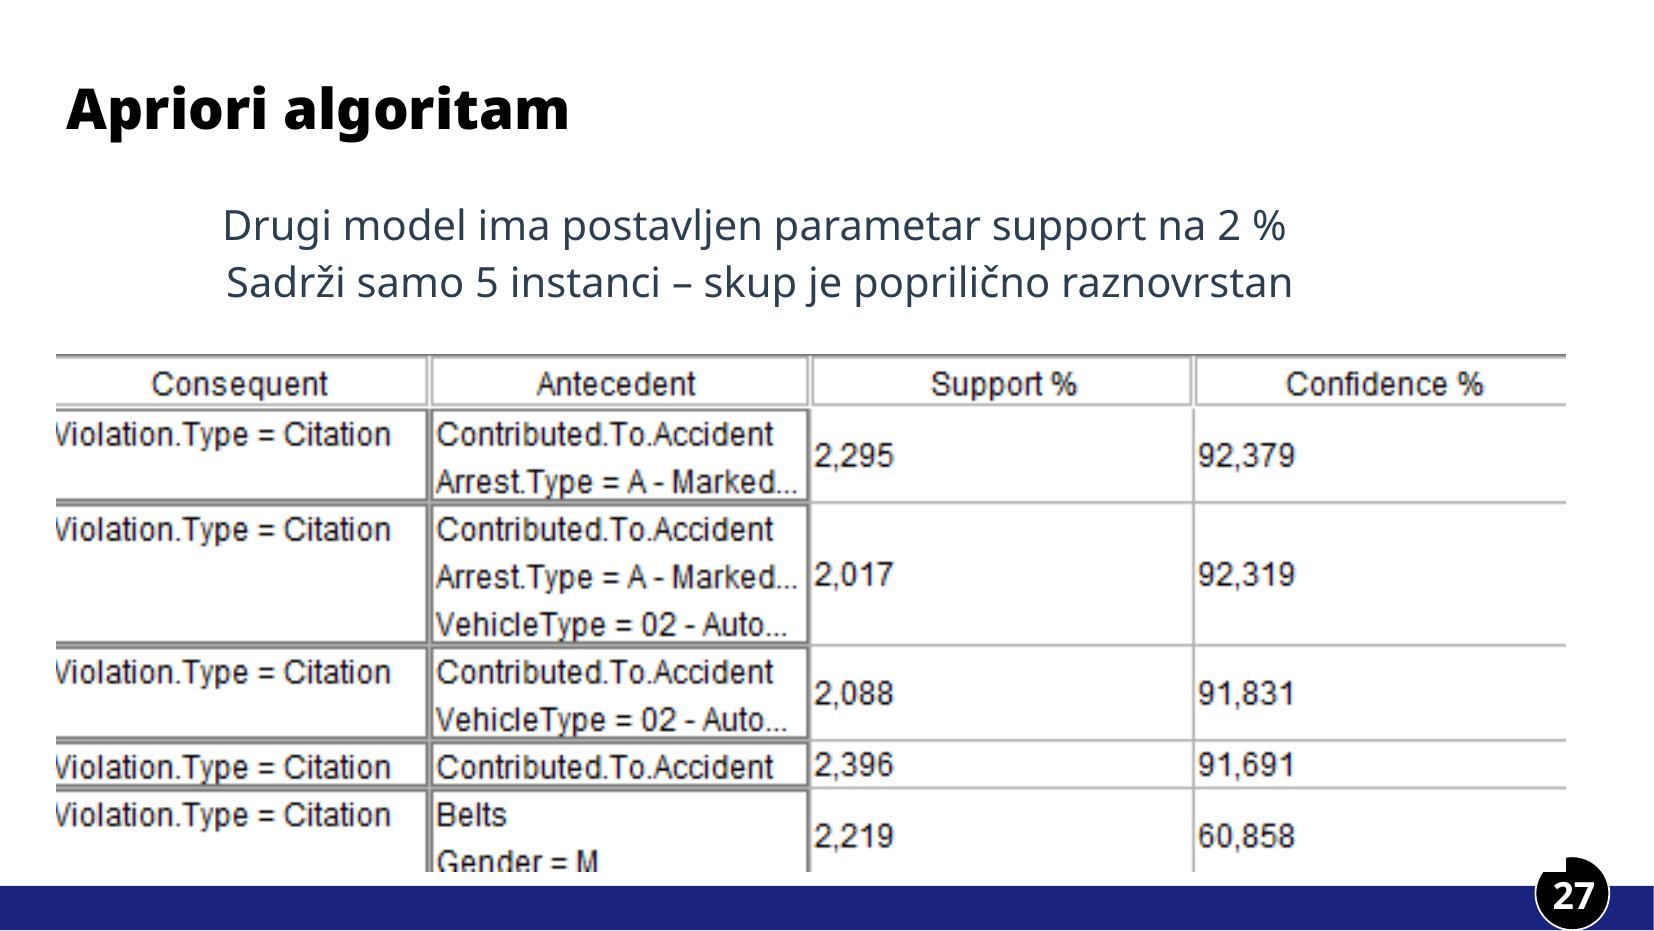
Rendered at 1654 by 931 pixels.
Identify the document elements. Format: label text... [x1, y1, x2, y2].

picture [56, 354, 1566, 872]
title Apriori algoritam [66, 48, 1603, 168]
text_box Drugi model ima postavljen parametar support na 2 % Sadrži samo 5 instanci – skup je poprilično raznovrstan [81, 192, 1439, 313]
